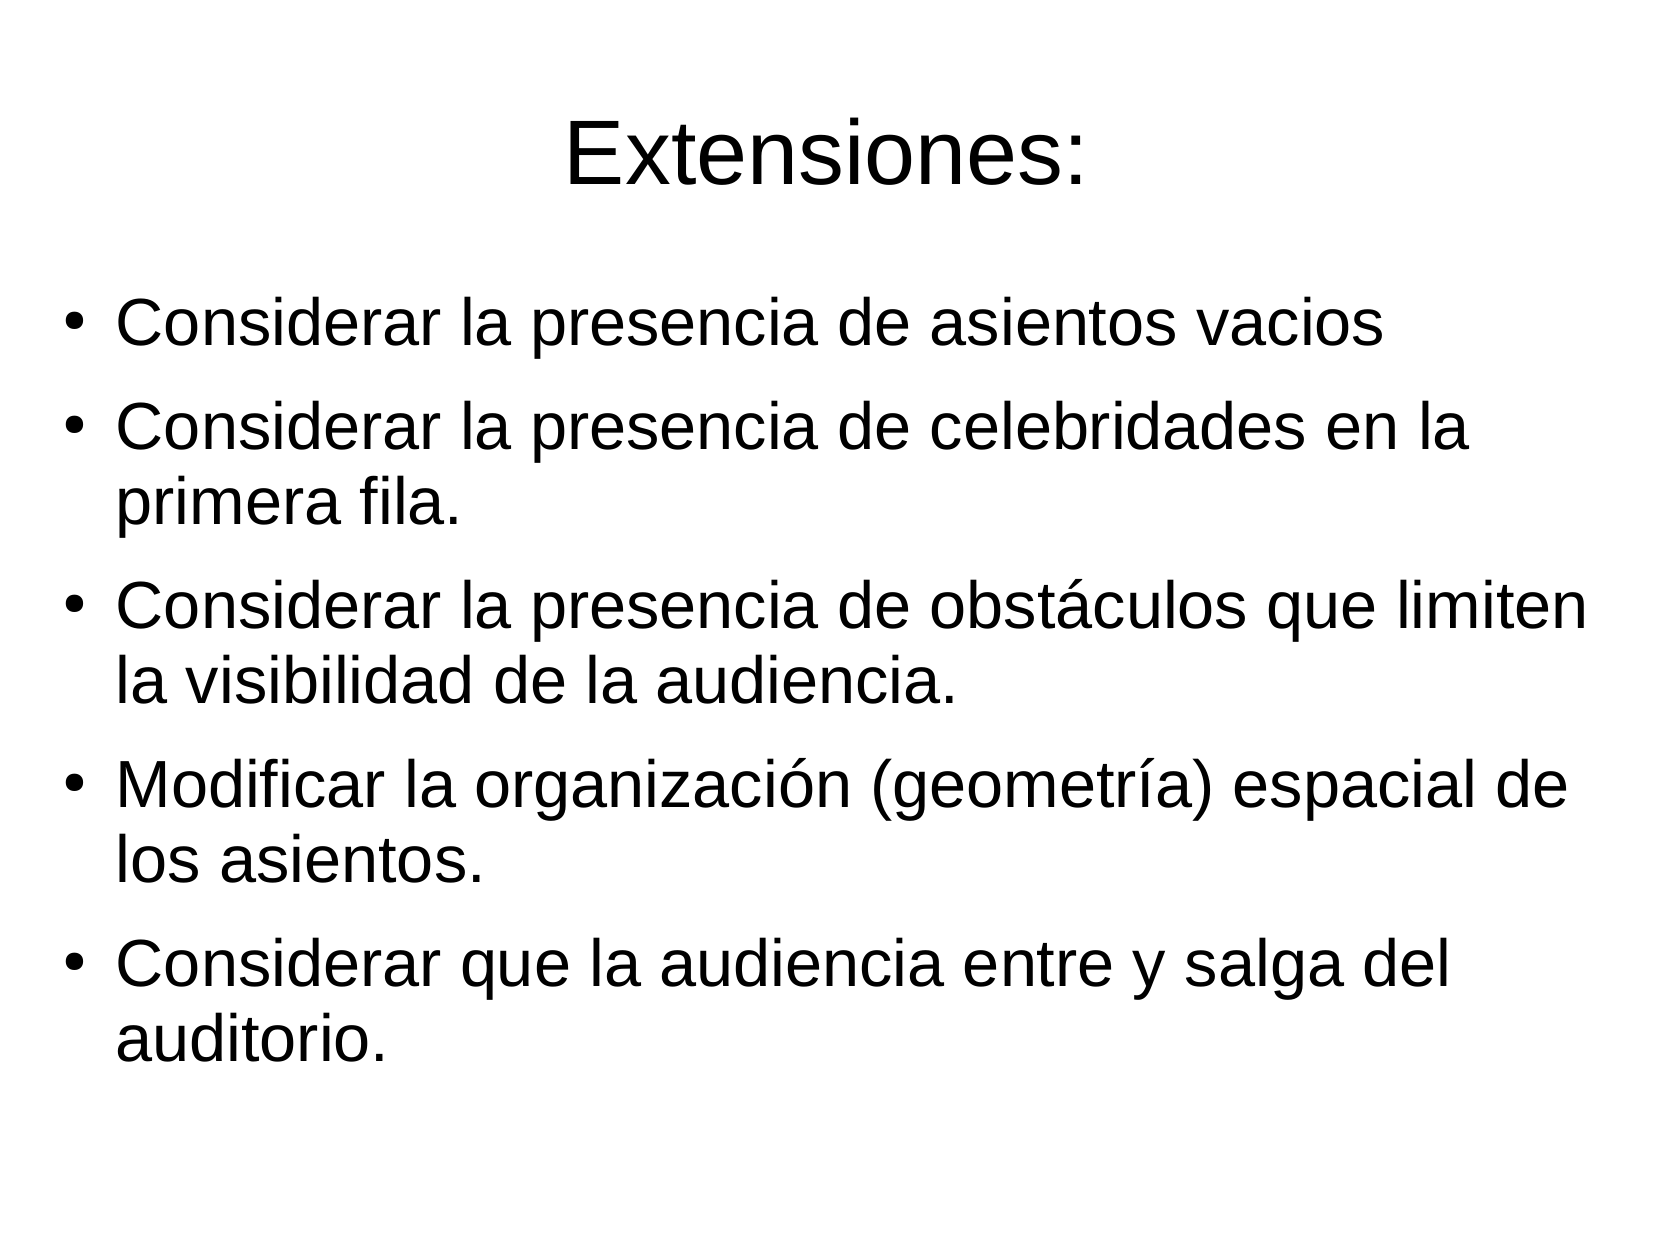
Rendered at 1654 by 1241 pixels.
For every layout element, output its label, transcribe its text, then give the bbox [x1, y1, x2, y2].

title Extensiones: [82, 49, 1571, 257]
list Considerar la presencia de asientos vacios Considerar la presencia de celebridades en la primera fila. Considerar la presencia de obstáculos que limiten la visibilidad de la audiencia. Modificar la organización (geometría) espacial de los asientos. Considerar que la audiencia entre y salga del auditorio. [45, 285, 1598, 1150]
